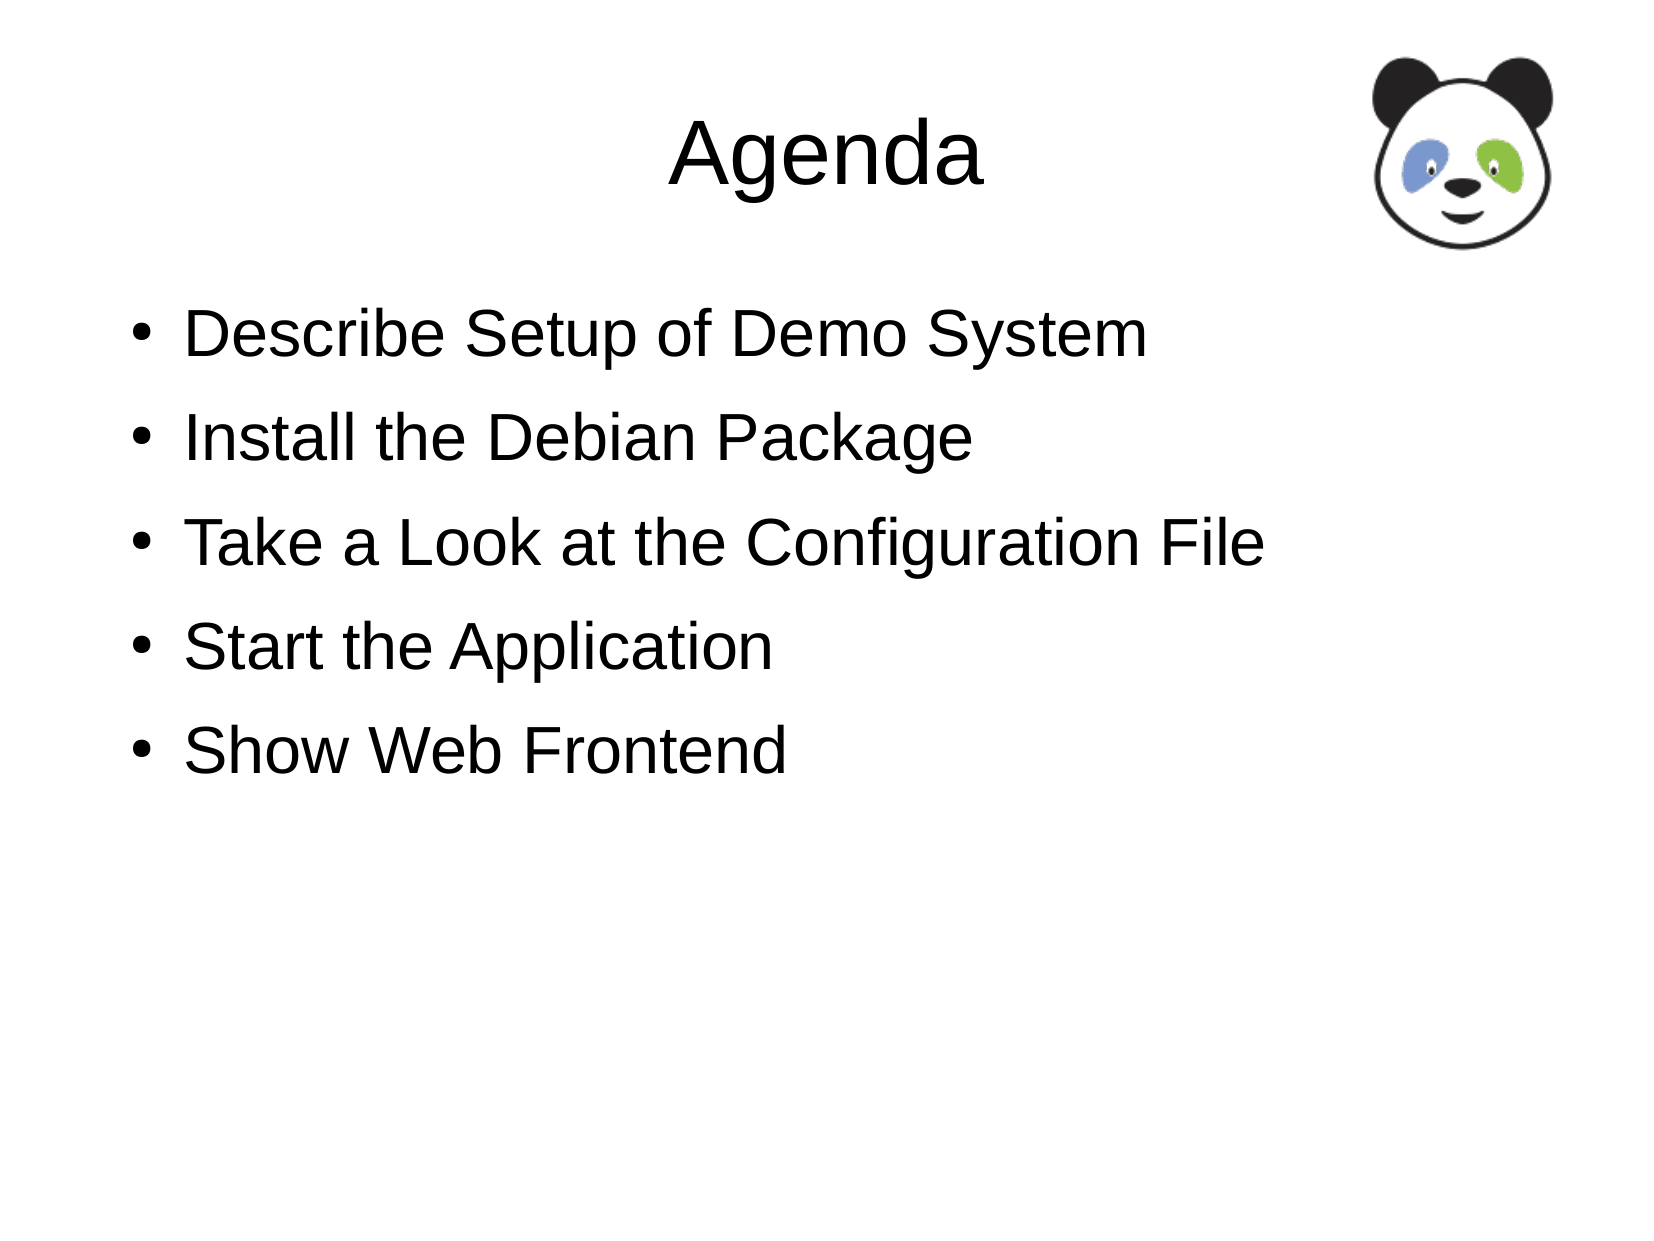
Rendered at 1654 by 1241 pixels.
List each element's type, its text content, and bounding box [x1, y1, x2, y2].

title Agenda [82, 49, 1571, 257]
list Describe Setup of Demo System Install the Debian Package Take a Look at the Configuration File Start the Application Show Web Frontend [82, 296, 1571, 1016]
